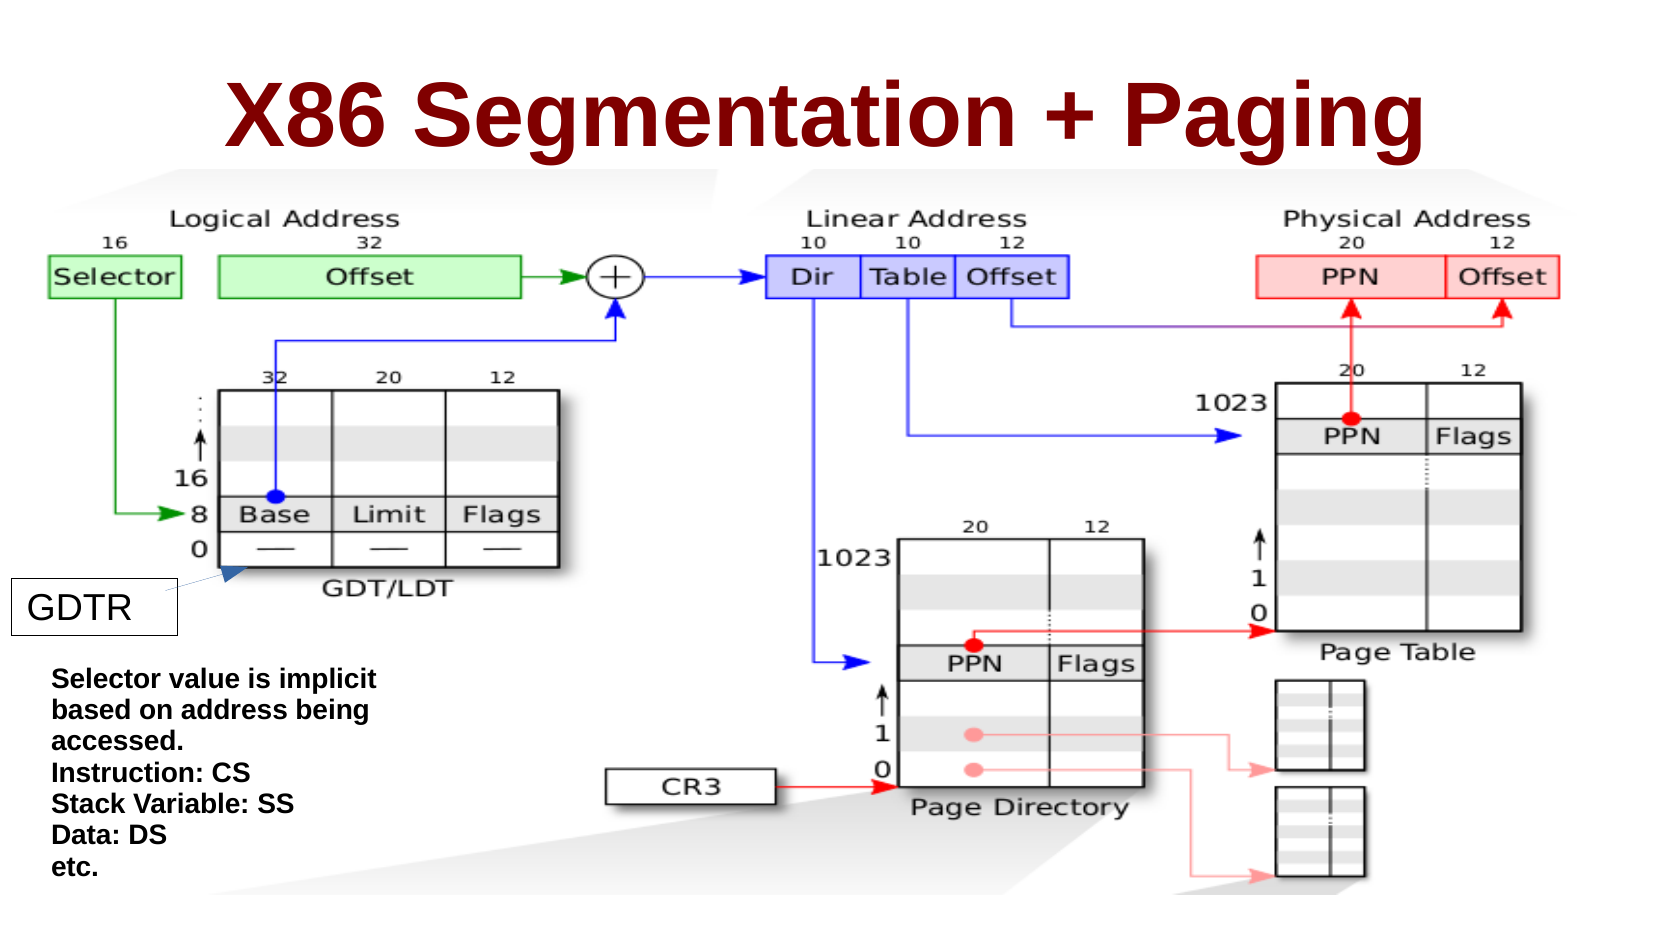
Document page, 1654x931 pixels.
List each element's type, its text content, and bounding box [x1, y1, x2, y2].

picture [36, 169, 1607, 895]
text_box Selector value is implicit based on address being accessed. Instruction: CS Stack Variable: SS Data: DS etc. [36, 655, 461, 919]
title X86 Segmentation + Paging [82, 37, 1571, 169]
text_box GDTR [11, 578, 178, 636]
